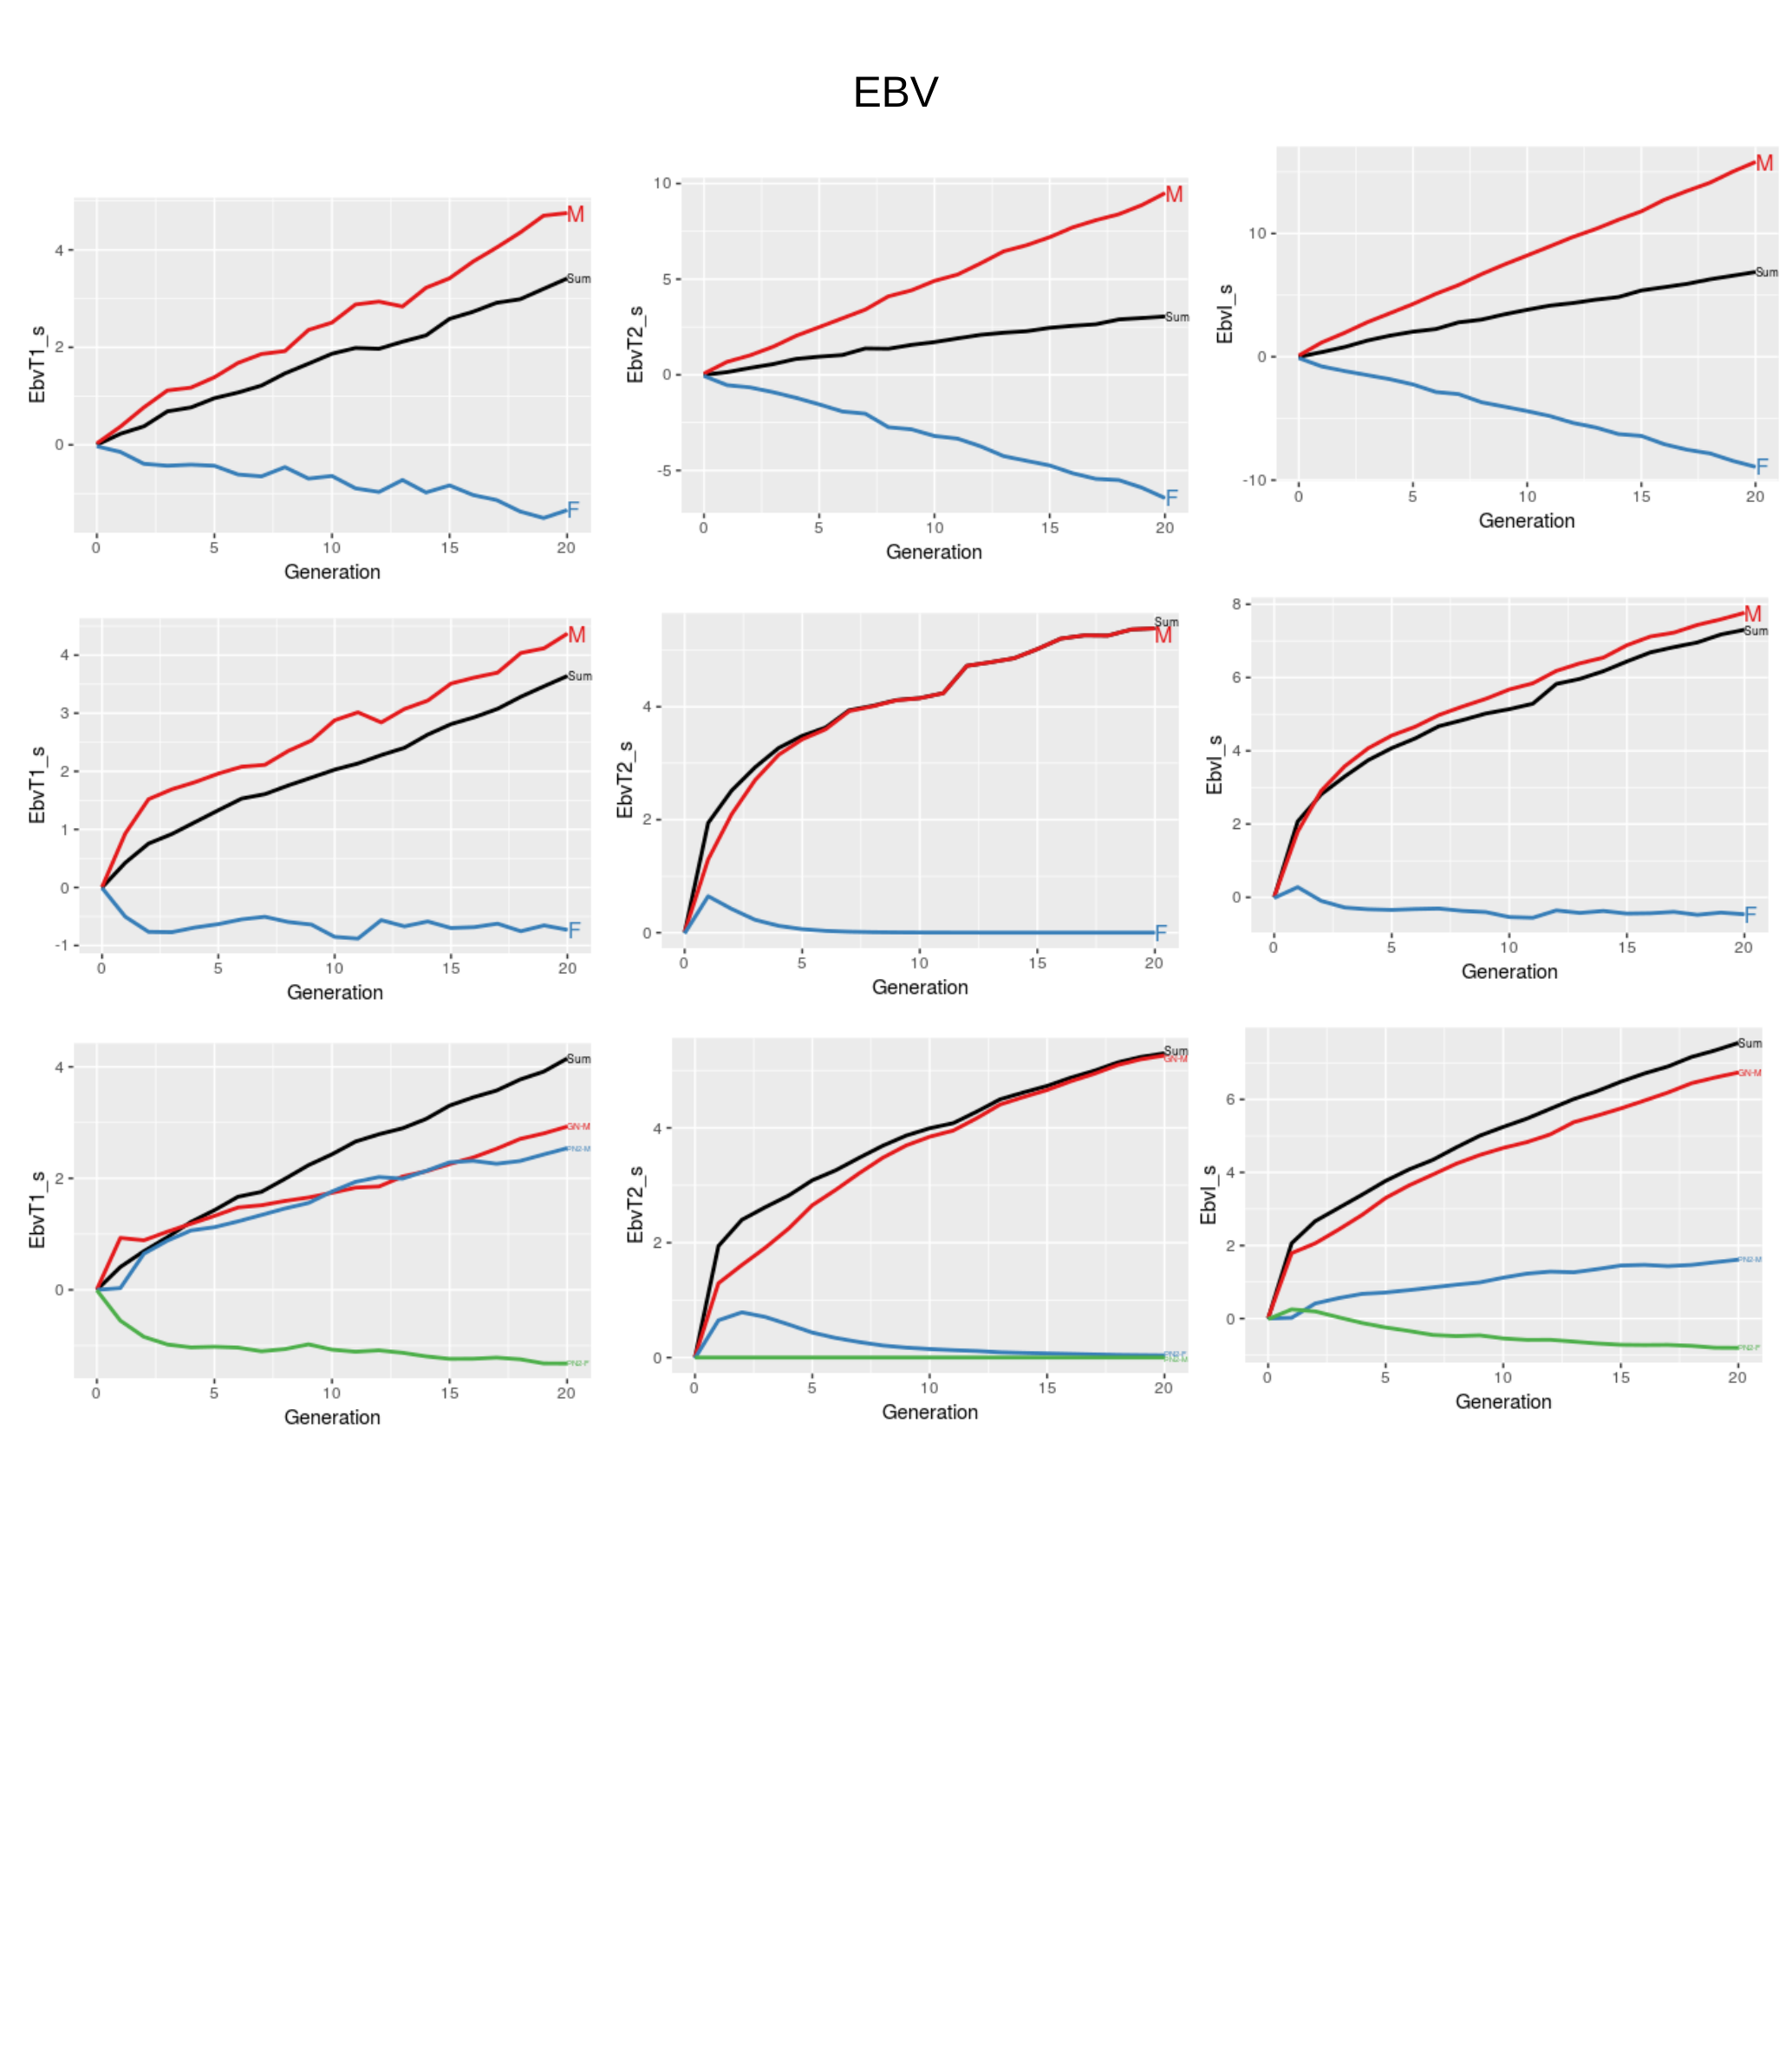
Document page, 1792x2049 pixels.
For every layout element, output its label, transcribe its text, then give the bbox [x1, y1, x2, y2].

picture [1208, 137, 1789, 543]
picture [618, 1018, 1772, 1434]
picture [608, 604, 1189, 1009]
picture [618, 168, 1198, 574]
picture [20, 188, 601, 595]
picture [1197, 588, 1778, 994]
title EBV [89, 68, 1703, 117]
picture [20, 1034, 601, 1439]
picture [20, 609, 601, 1015]
